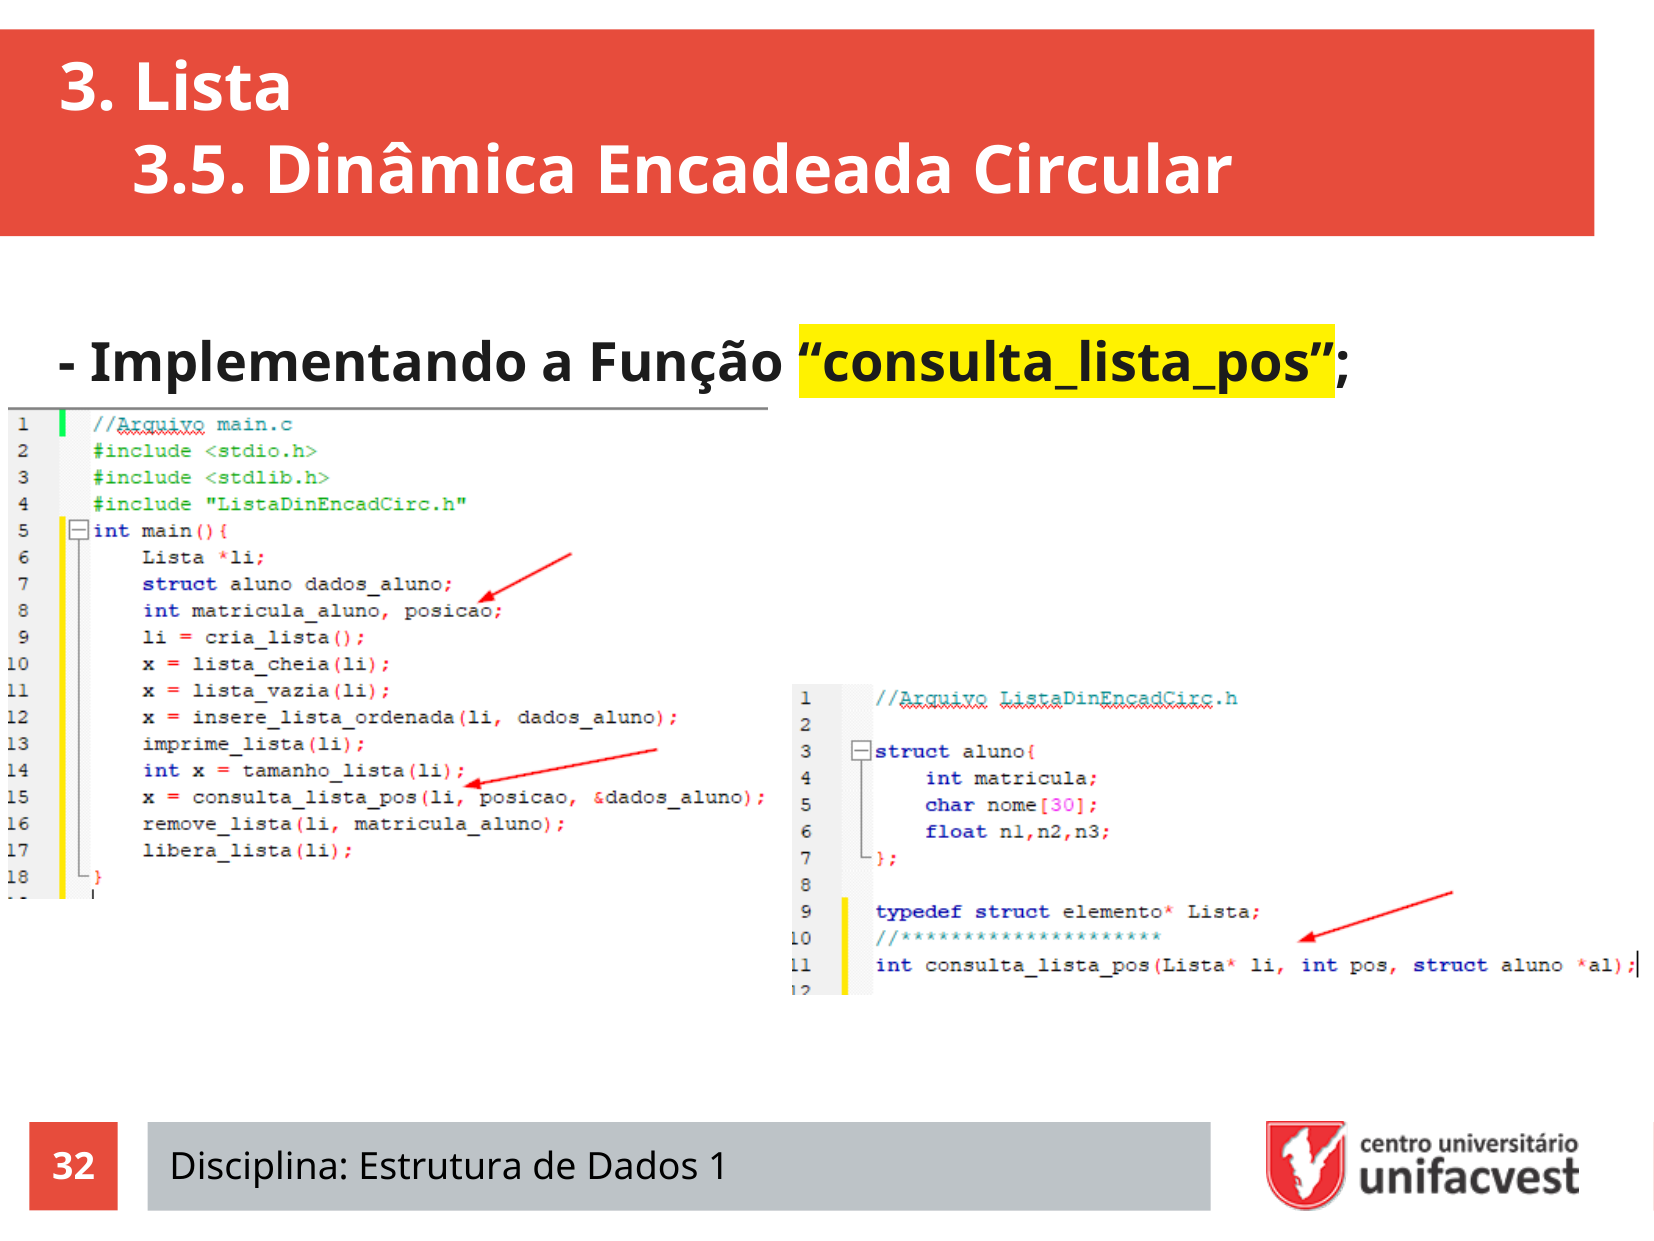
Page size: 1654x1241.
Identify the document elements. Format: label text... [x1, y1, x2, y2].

picture [1266, 1121, 1579, 1211]
title 3. Lista 3.5. Dinâmica Encadeada Circular [59, 59, 1595, 207]
text_box [1238, 1120, 1654, 1212]
text_box Disciplina: Estrutura de Dados 1 [154, 1132, 1205, 1196]
picture [792, 684, 1648, 995]
picture [8, 407, 768, 899]
list - Implementando a Função “consulta_lista_pos”; [59, 324, 1566, 1093]
